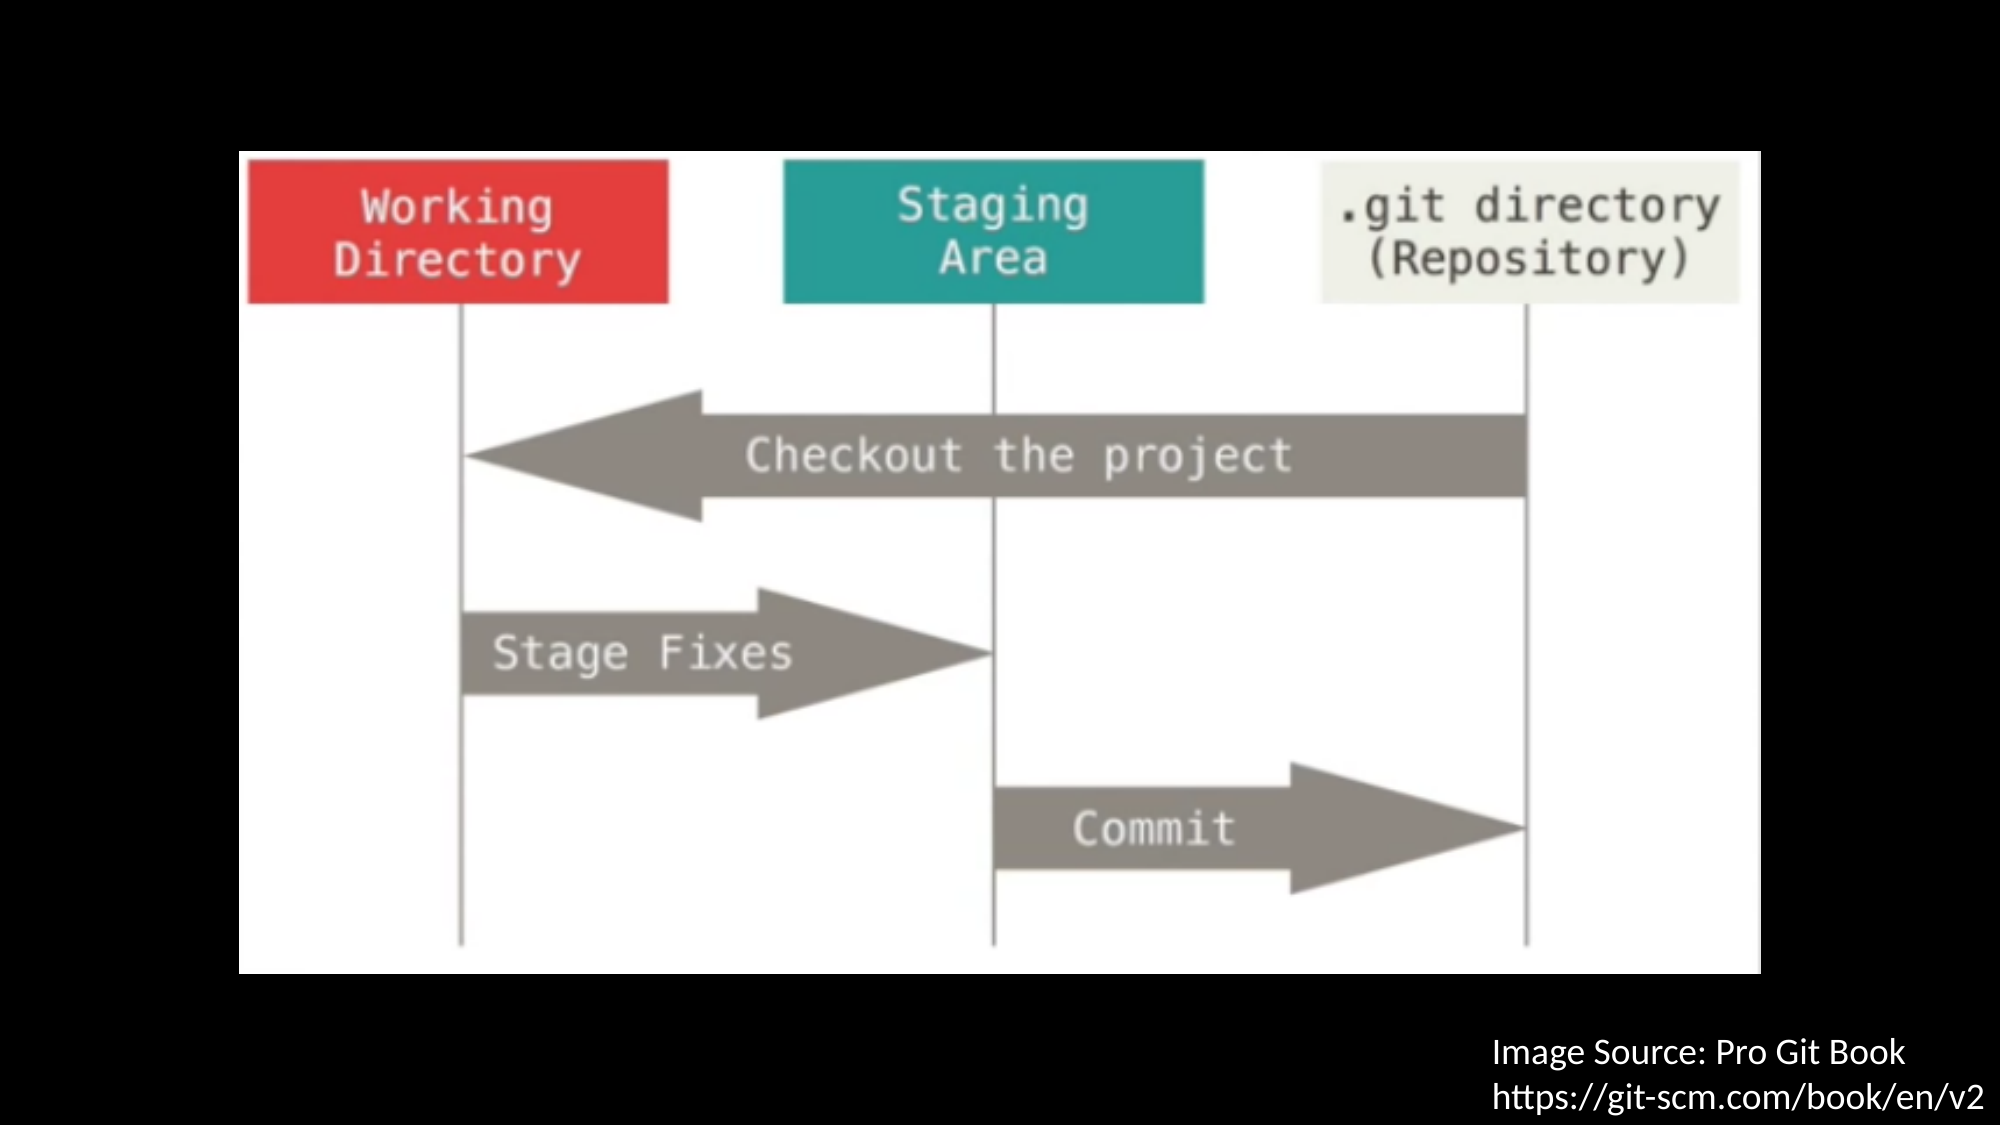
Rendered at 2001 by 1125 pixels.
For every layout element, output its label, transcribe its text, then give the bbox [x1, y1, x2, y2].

text_box Image Source: Pro Git Book https://git-scm.com/book/en/v2 [1477, 1019, 2000, 1125]
picture [239, 151, 1761, 974]
